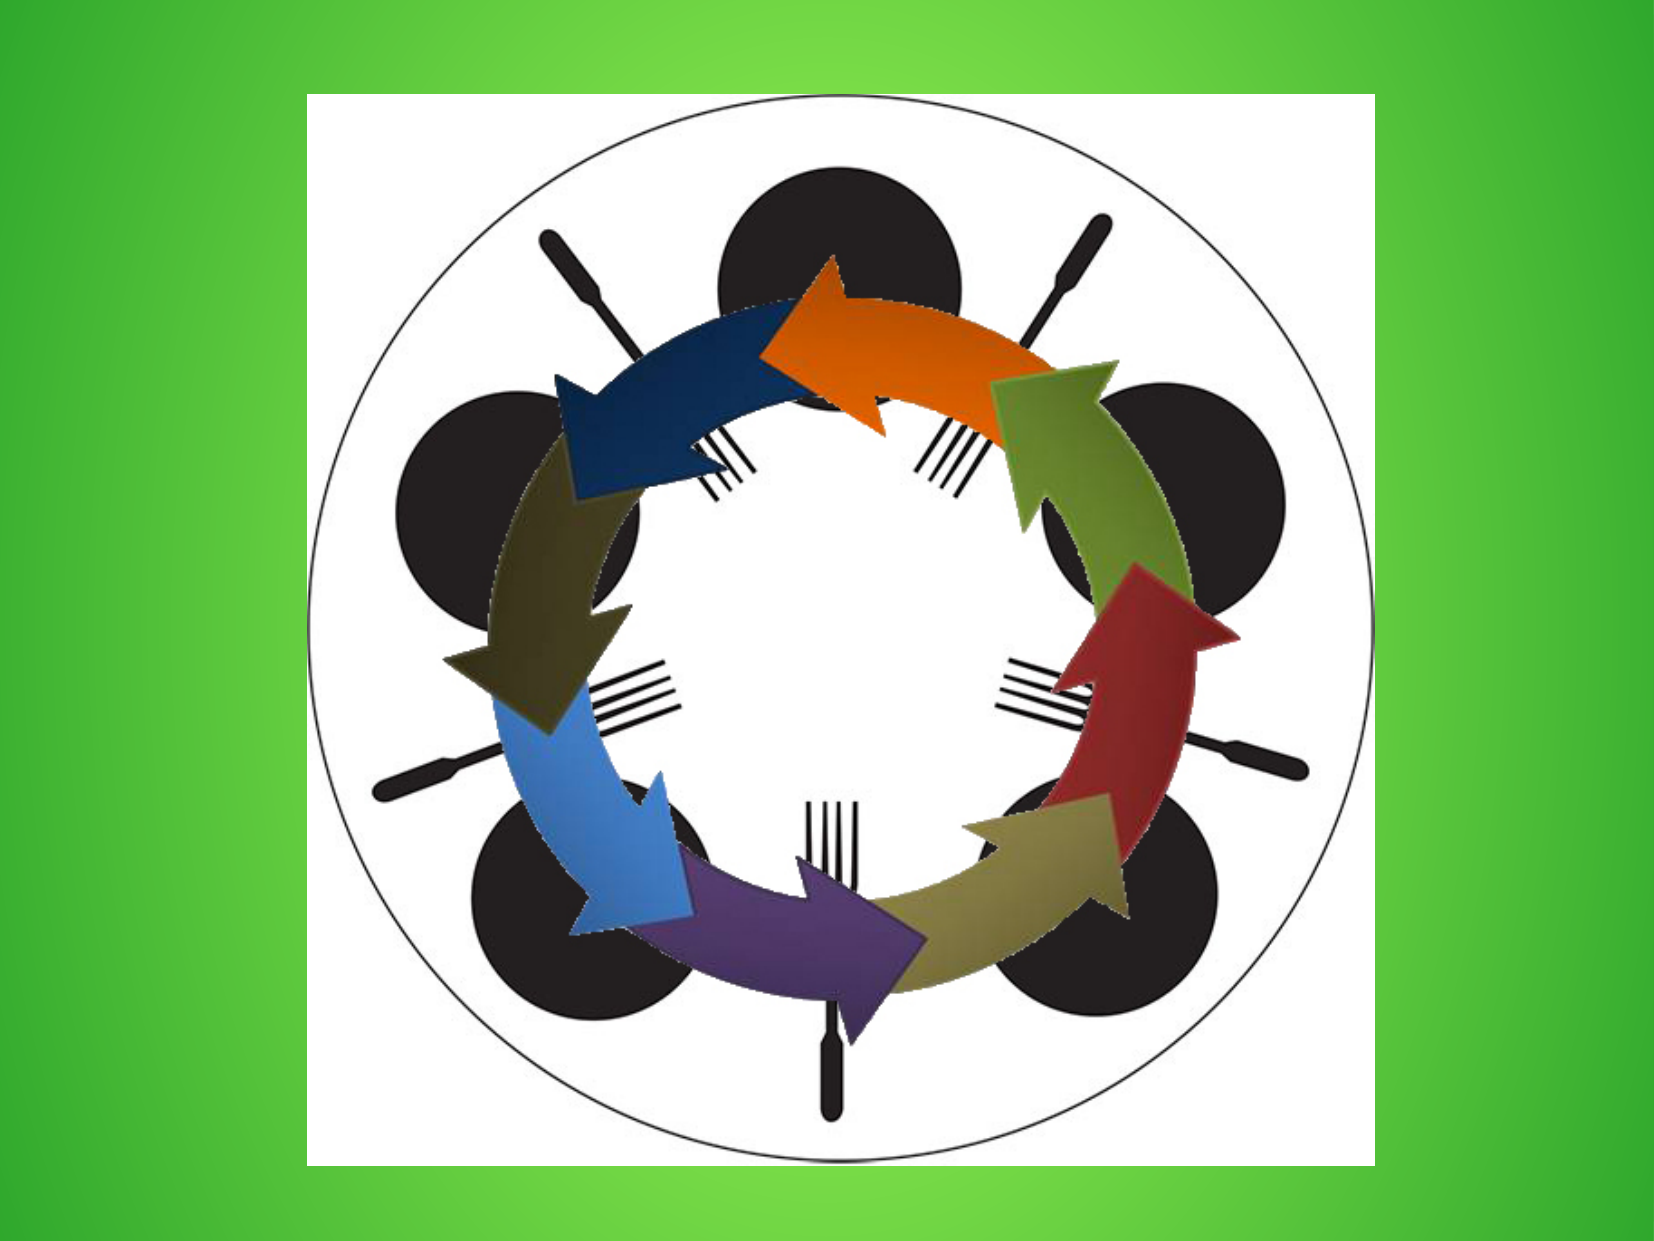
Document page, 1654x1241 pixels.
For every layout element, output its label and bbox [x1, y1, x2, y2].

picture [307, 94, 1375, 1166]
